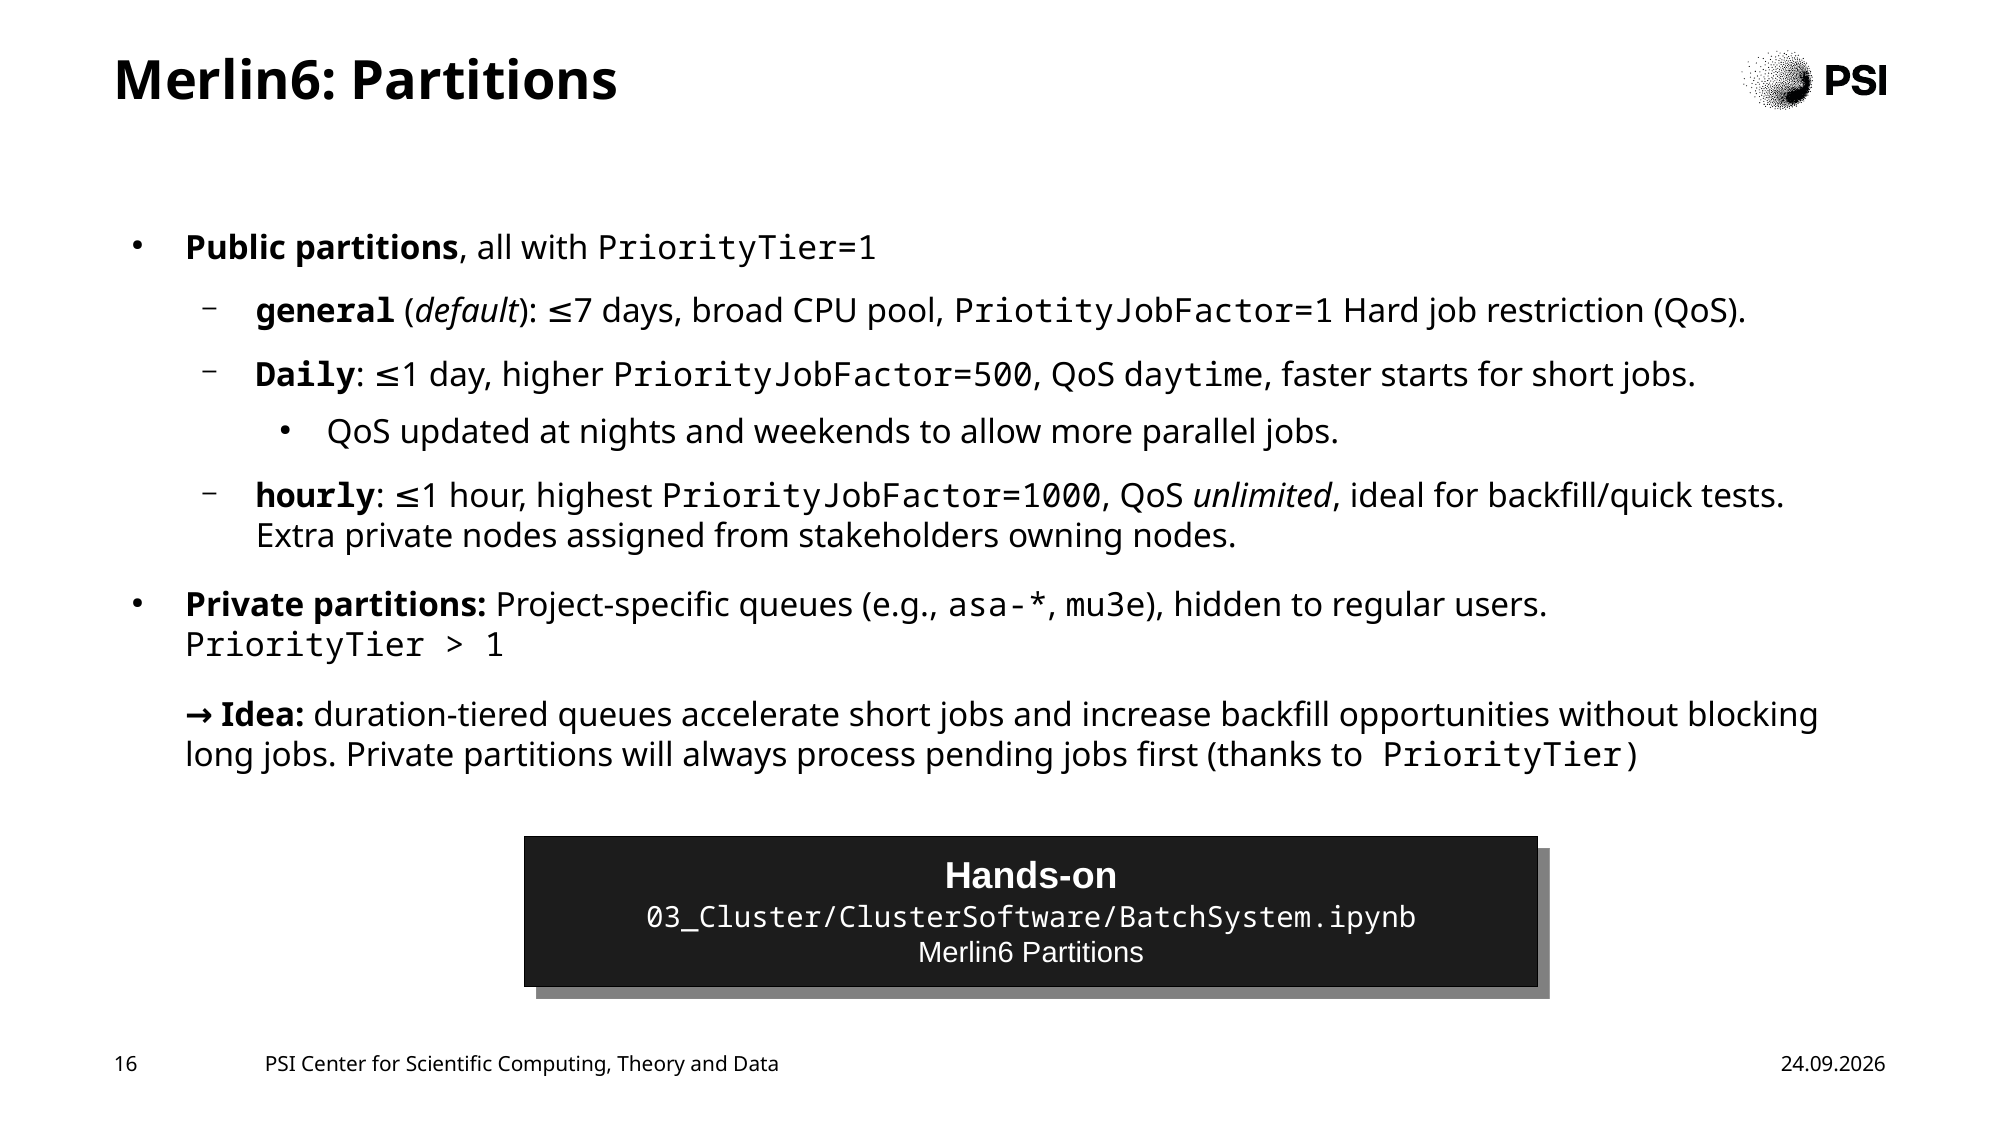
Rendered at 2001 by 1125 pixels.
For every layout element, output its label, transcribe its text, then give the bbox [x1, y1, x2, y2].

title Merlin6: Partitions [114, 45, 1585, 179]
text_box Hands-on 03_Cluster/ClusterSoftware/BatchSystem.ipynb Merlin6 Partitions [524, 836, 1538, 987]
list Public partitions, all with PriorityTier=1 general (default): ≤7 days, broad CPU pool, PriotityJobFactor=1 Hard job restriction (QoS). Daily: ≤1 day, higher PriorityJobFactor=500, QoS daytime, faster starts for short jobs. QoS updated at nights and weekends to allow more parallel jobs. hourly: ≤1 hour, highest PriorityJobFactor=1000, QoS unlimited, ideal for backfill/quick tests. Extra private nodes assigned from stakeholders owning nodes. Private partitions: Project-specific queues (e.g., asa-*, mu3e), hidden to regular users. PriorityTier > 1 → Idea: duration-tiered queues accelerate short jobs and increase backfill opportunities without blocking long jobs. Private partitions will always process pending jobs first (thanks to PriorityTier) [114, 225, 1876, 826]
